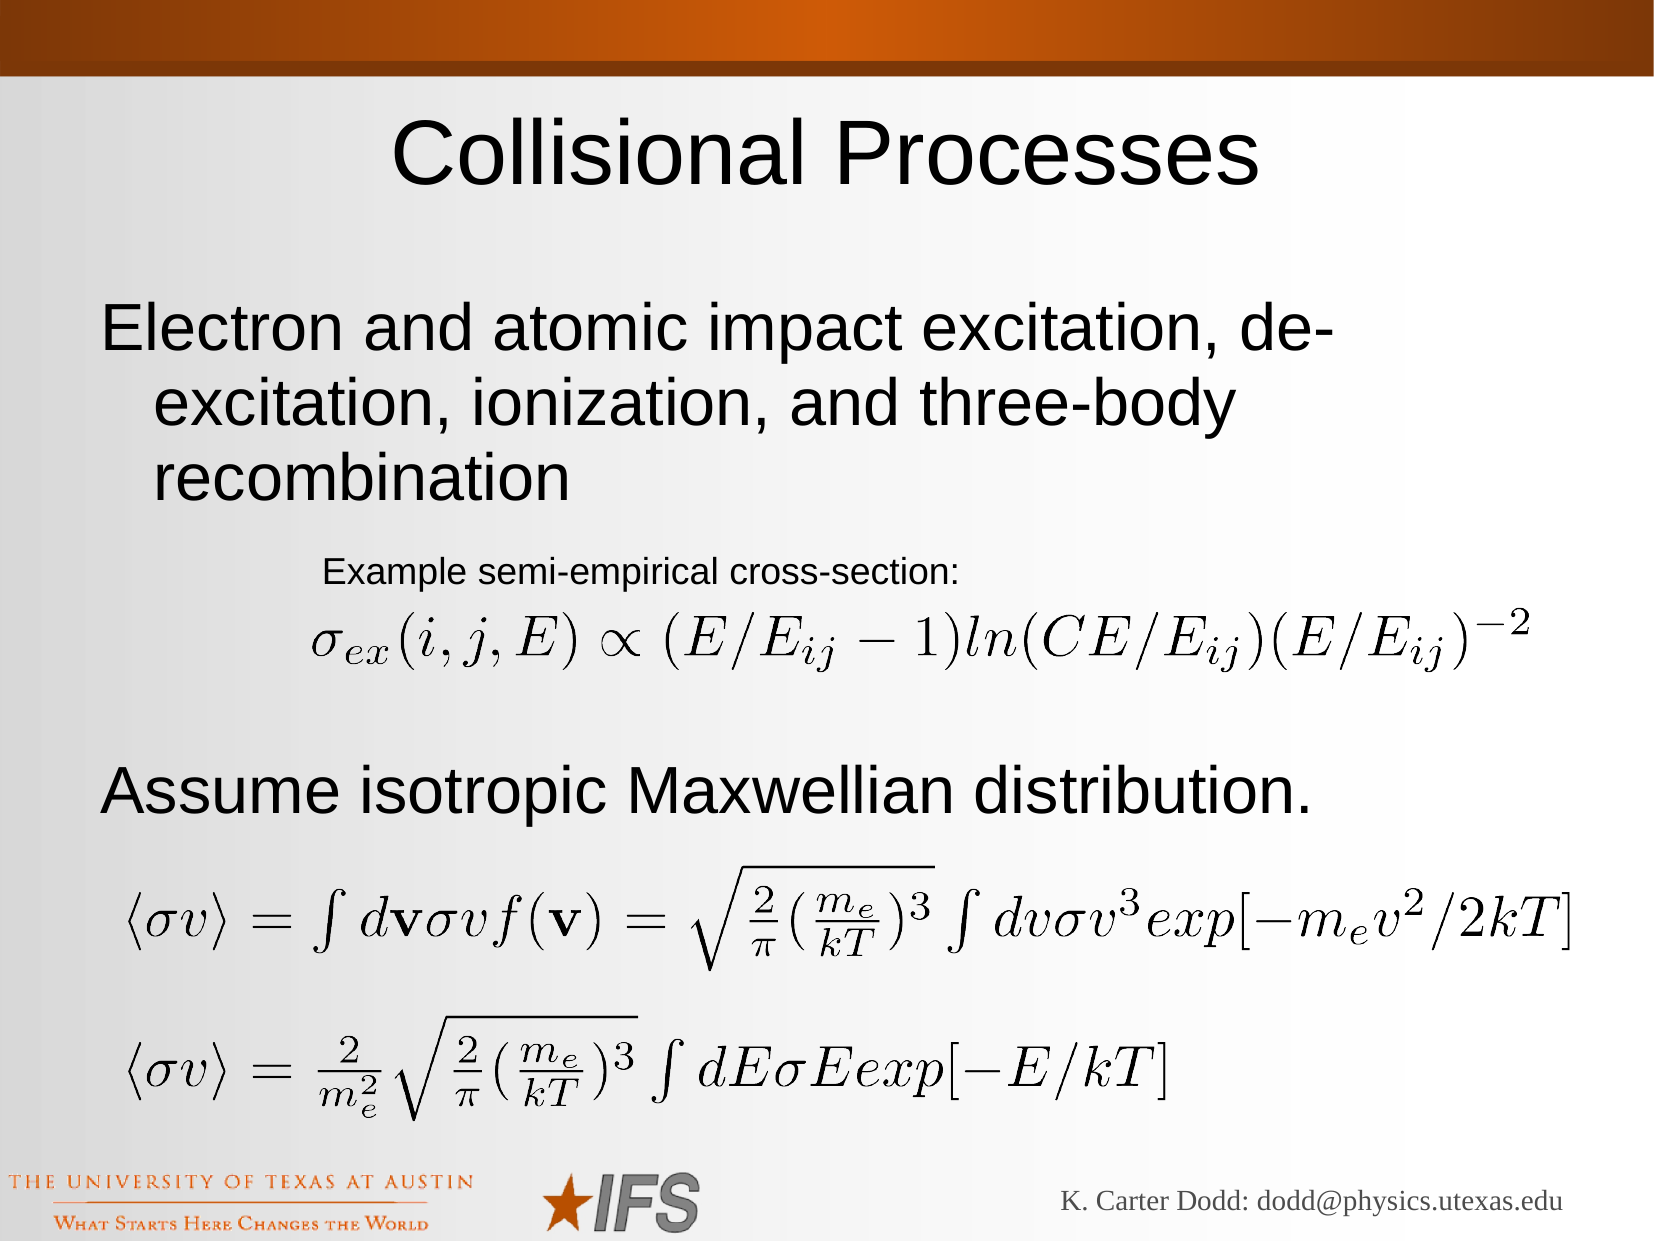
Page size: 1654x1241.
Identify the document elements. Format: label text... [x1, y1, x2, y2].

title Collisional Processes [82, 49, 1571, 257]
text_box Example semi-empirical cross-section: [307, 543, 976, 601]
picture [0, 0, 1654, 1241]
list Electron and atomic impact excitation, de-excitation, ionization, and three-body recombination Assume isotropic Maxwellian distribution. [82, 290, 1571, 1109]
